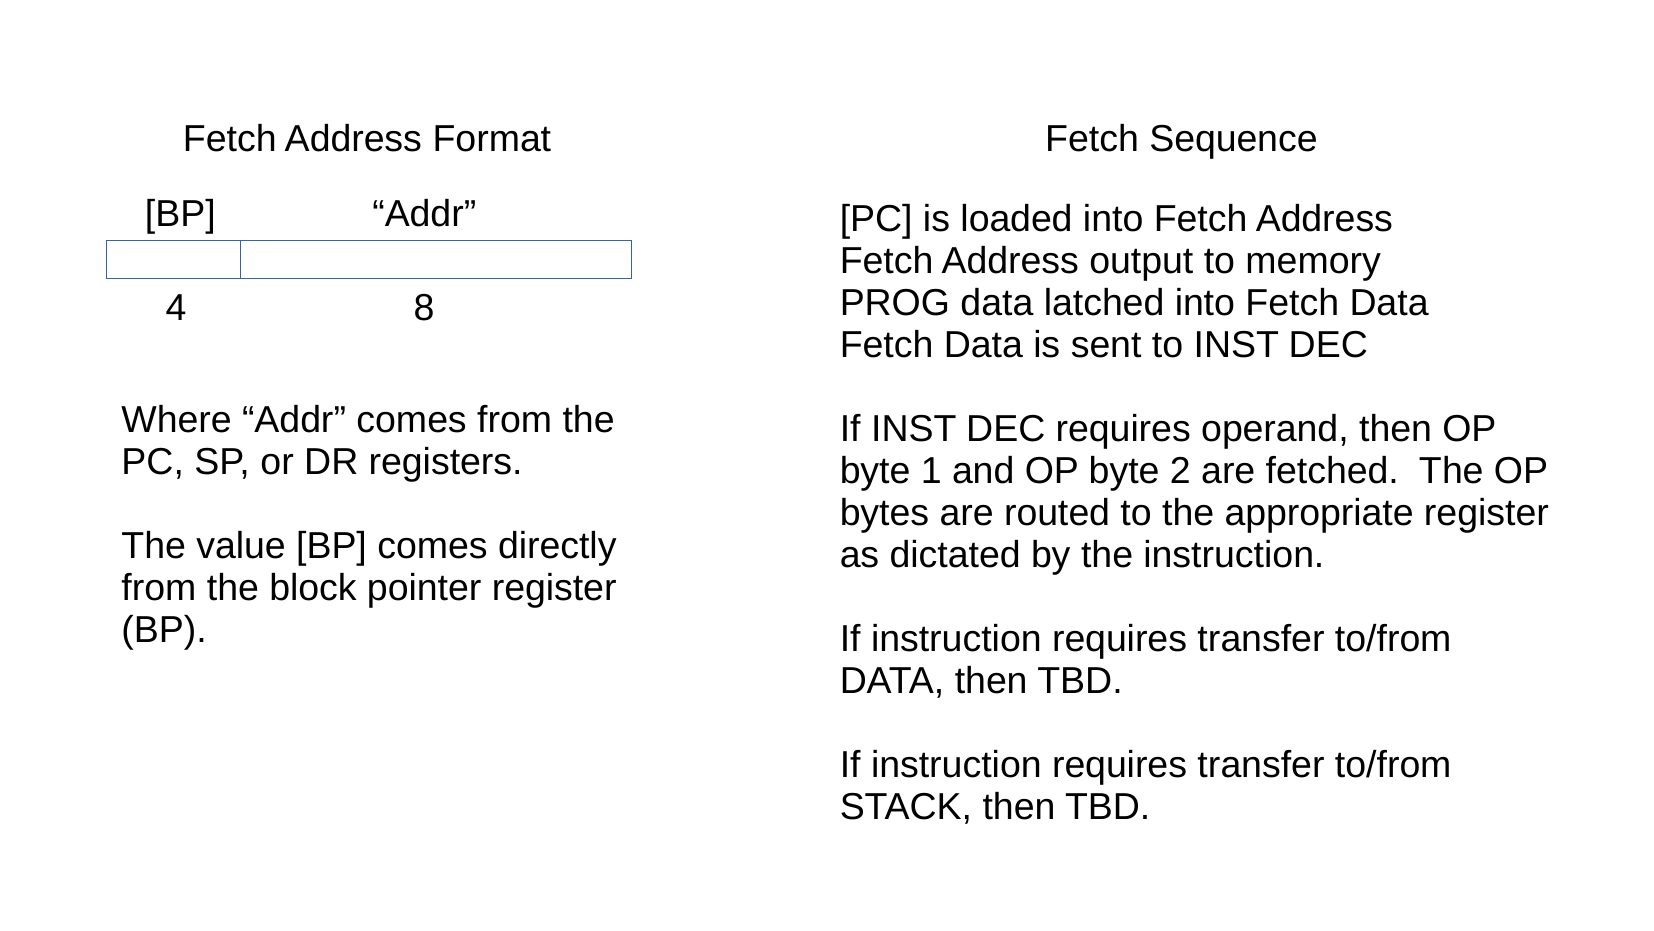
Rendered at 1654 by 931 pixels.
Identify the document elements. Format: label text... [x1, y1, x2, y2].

text_box [PC] is loaded into Fetch Address Fetch Address output to memory PROG data latched into Fetch Data Fetch Data is sent to INST DEC If INST DEC requires operand, then OP byte 1 and OP byte 2 are fetched. The OP bytes are routed to the appropriate register as dictated by the instruction. If instruction requires transfer to/from DATA, then TBD. If instruction requires transfer to/from STACK, then TBD. [825, 190, 1576, 919]
text_box 8 [398, 279, 450, 337]
text_box Fetch Address Format [168, 110, 567, 168]
text_box Where “Addr” comes from the PC, SP, or DR registers. The value [BP] comes directly from the block pointer register (BP). [106, 391, 632, 784]
text_box Fetch Sequence [1030, 110, 1334, 168]
text_box 4 [150, 279, 202, 337]
text_box [BP] [130, 184, 251, 242]
text_box [106, 240, 240, 279]
text_box “Addr” [357, 184, 492, 242]
text_box [241, 240, 632, 279]
